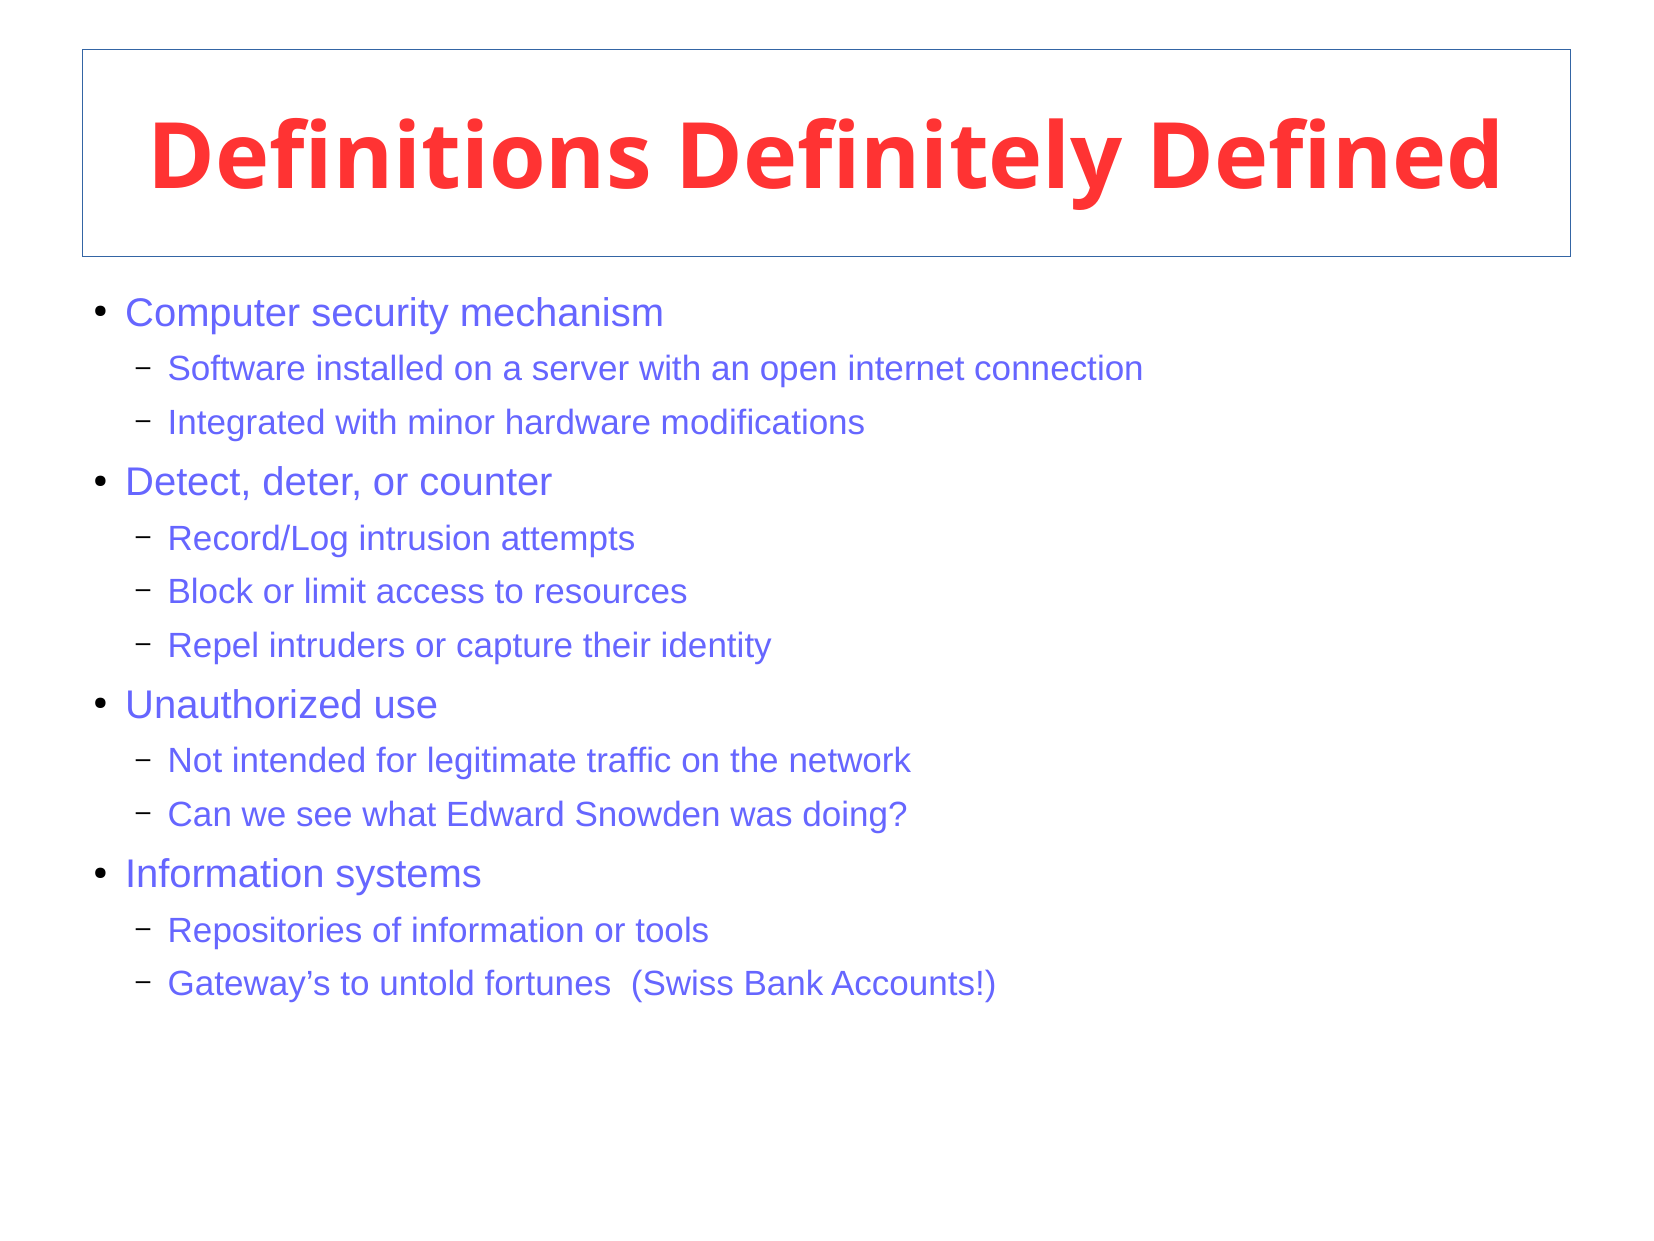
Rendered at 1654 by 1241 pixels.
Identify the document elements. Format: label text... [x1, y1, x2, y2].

list Computer security mechanism Software installed on a server with an open internet connection Integrated with minor hardware modifications Detect, deter, or counter Record/Log intrusion attempts Block or limit access to resources Repel intruders or capture their identity Unauthorized use Not intended for legitimate traffic on the network Can we see what Edward Snowden was doing? Information systems Repositories of information or tools Gateway’s to untold fortunes (Swiss Bank Accounts!) [82, 290, 1571, 1010]
title Definitions Definitely Defined [82, 49, 1571, 257]
